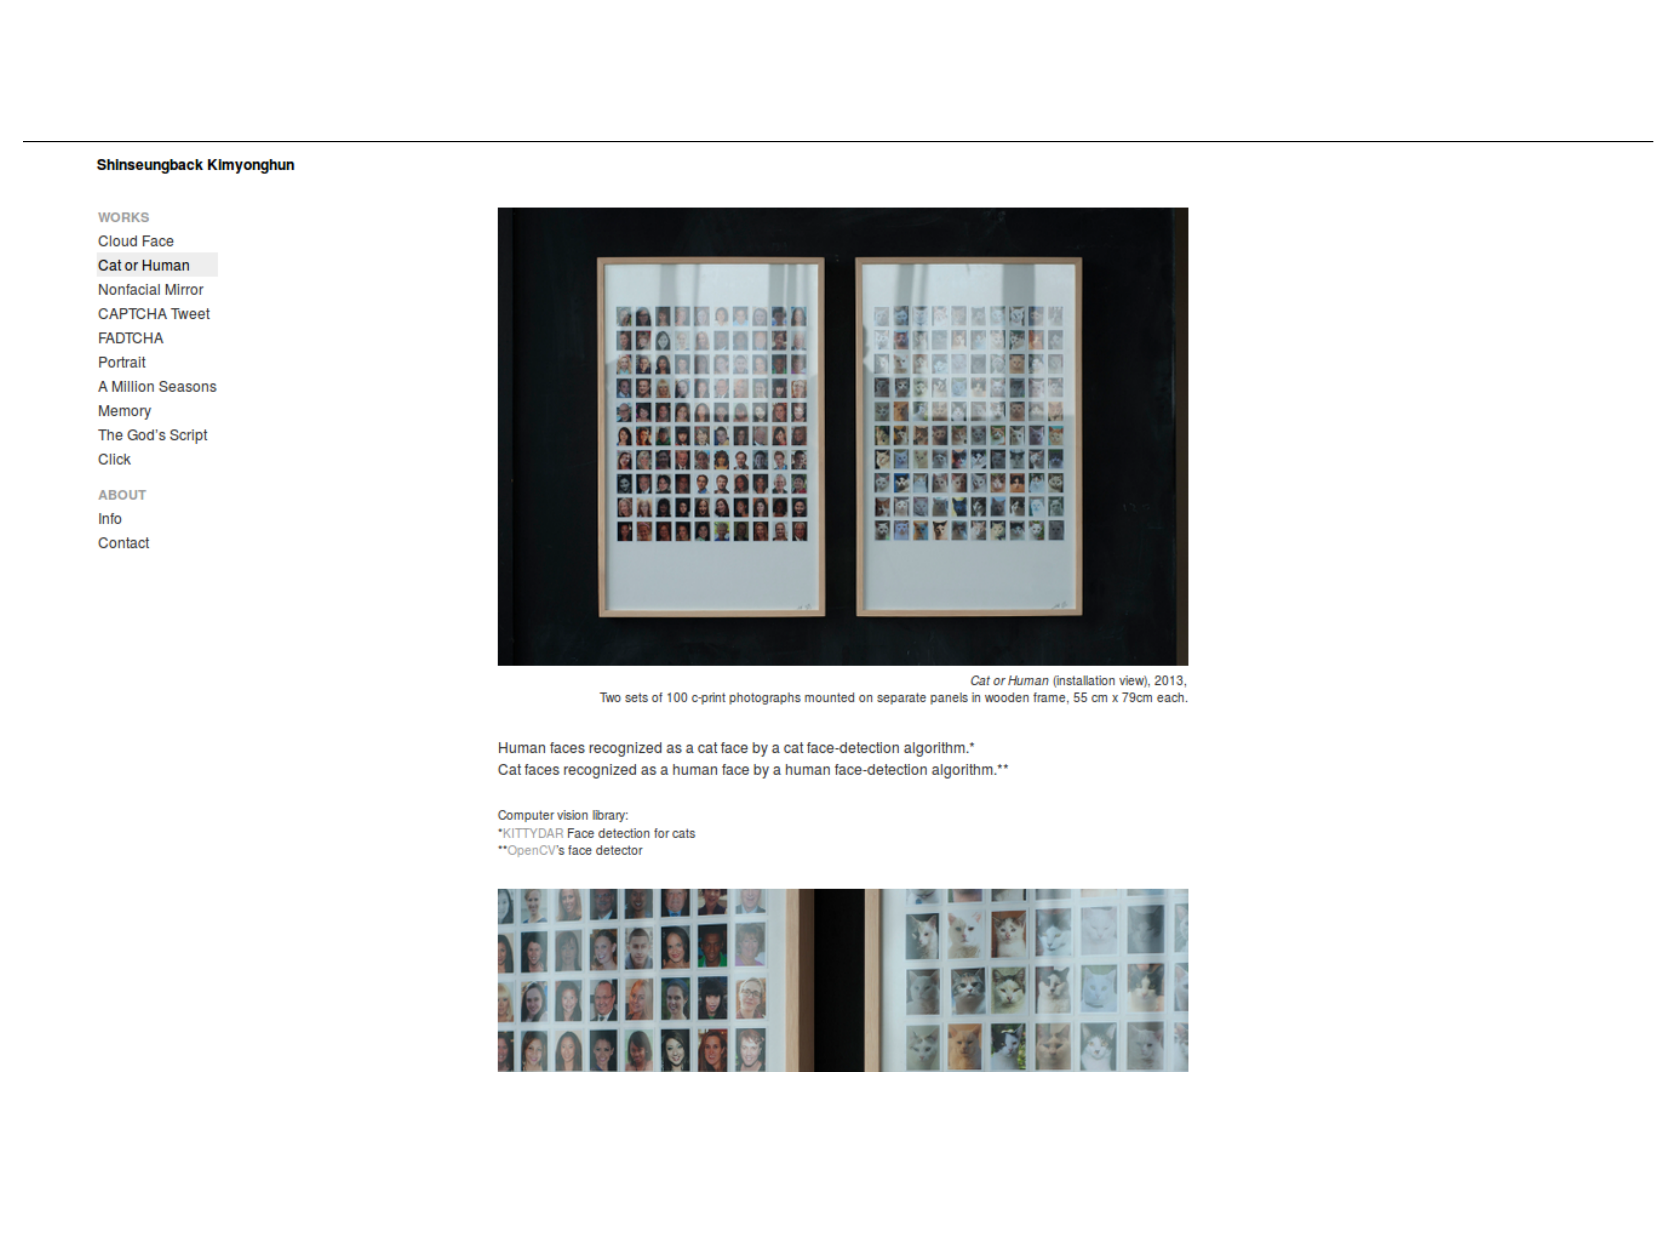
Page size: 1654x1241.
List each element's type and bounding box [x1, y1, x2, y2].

picture [23, 141, 1654, 1072]
